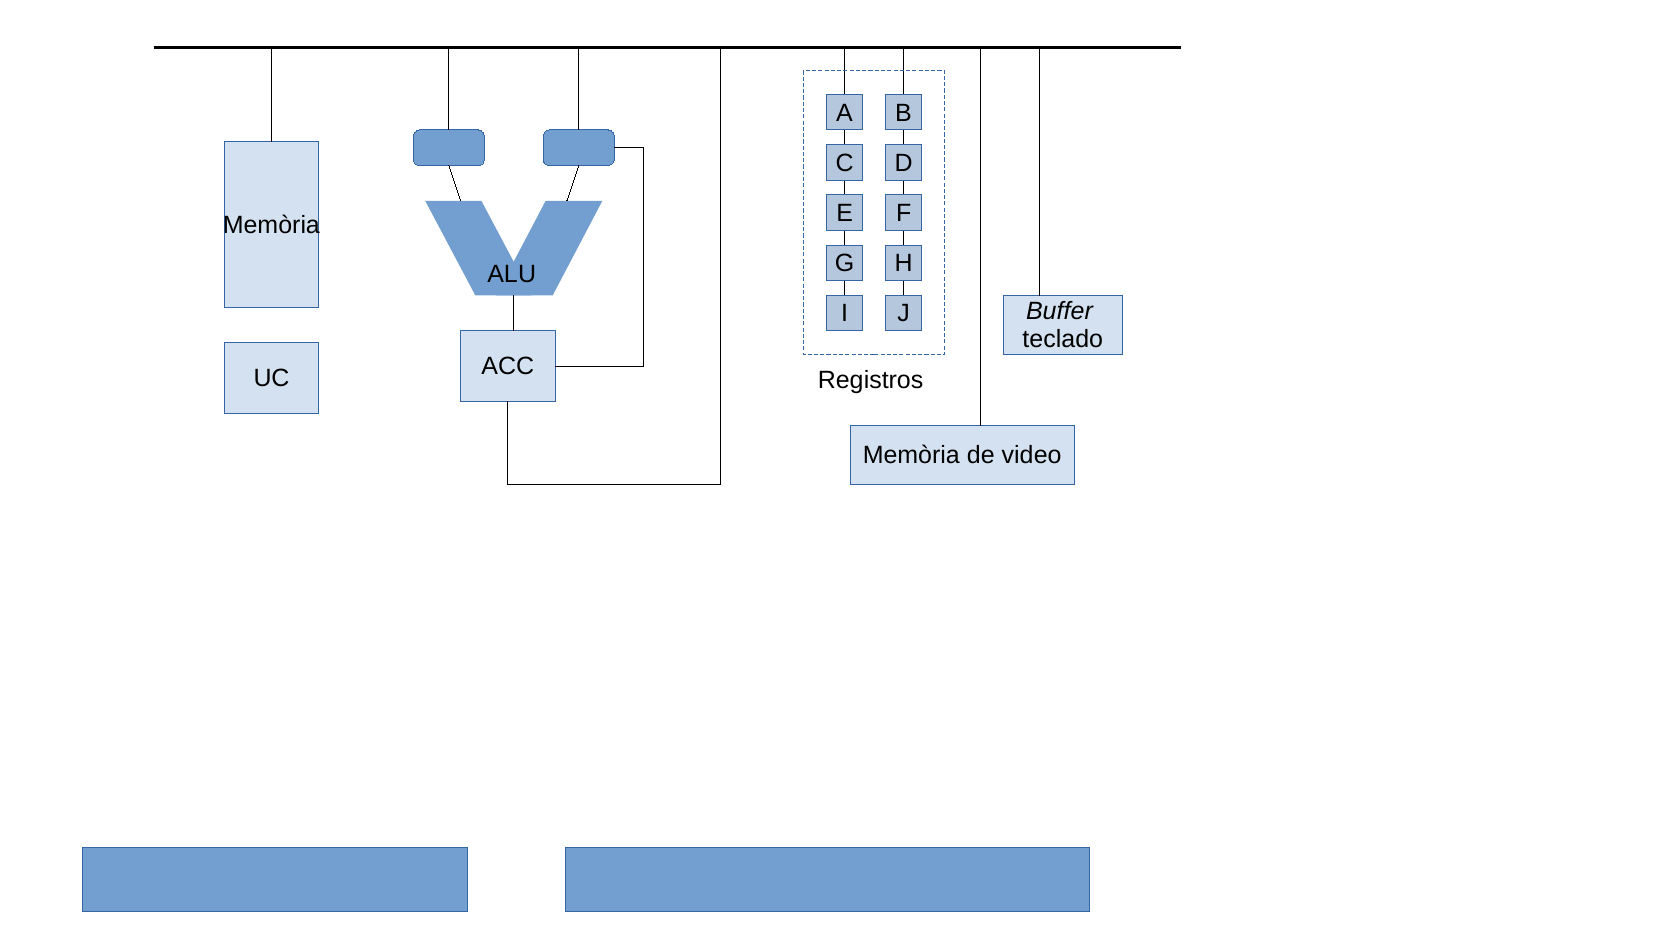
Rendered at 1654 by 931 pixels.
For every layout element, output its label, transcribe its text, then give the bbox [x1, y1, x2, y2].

text_box Registros [803, 358, 939, 402]
text_box [518, 200, 603, 296]
text_box A [826, 94, 863, 130]
text_box [543, 129, 615, 166]
text_box D [885, 144, 922, 181]
text_box Memòria de video [850, 425, 1075, 485]
text_box C [826, 144, 863, 181]
text_box Buffer teclado [1003, 295, 1123, 355]
text_box ACC [460, 330, 556, 402]
text_box H [885, 245, 922, 281]
text_box J [885, 295, 922, 331]
text_box I [826, 295, 863, 331]
text_box ALU [472, 252, 551, 296]
text_box F [885, 194, 922, 231]
text_box [413, 129, 485, 166]
text_box UC [224, 342, 319, 414]
text_box Memòria [224, 141, 319, 308]
text_box E [826, 194, 863, 231]
text_box [425, 200, 509, 290]
text_box B [885, 94, 922, 130]
text_box G [826, 245, 863, 281]
